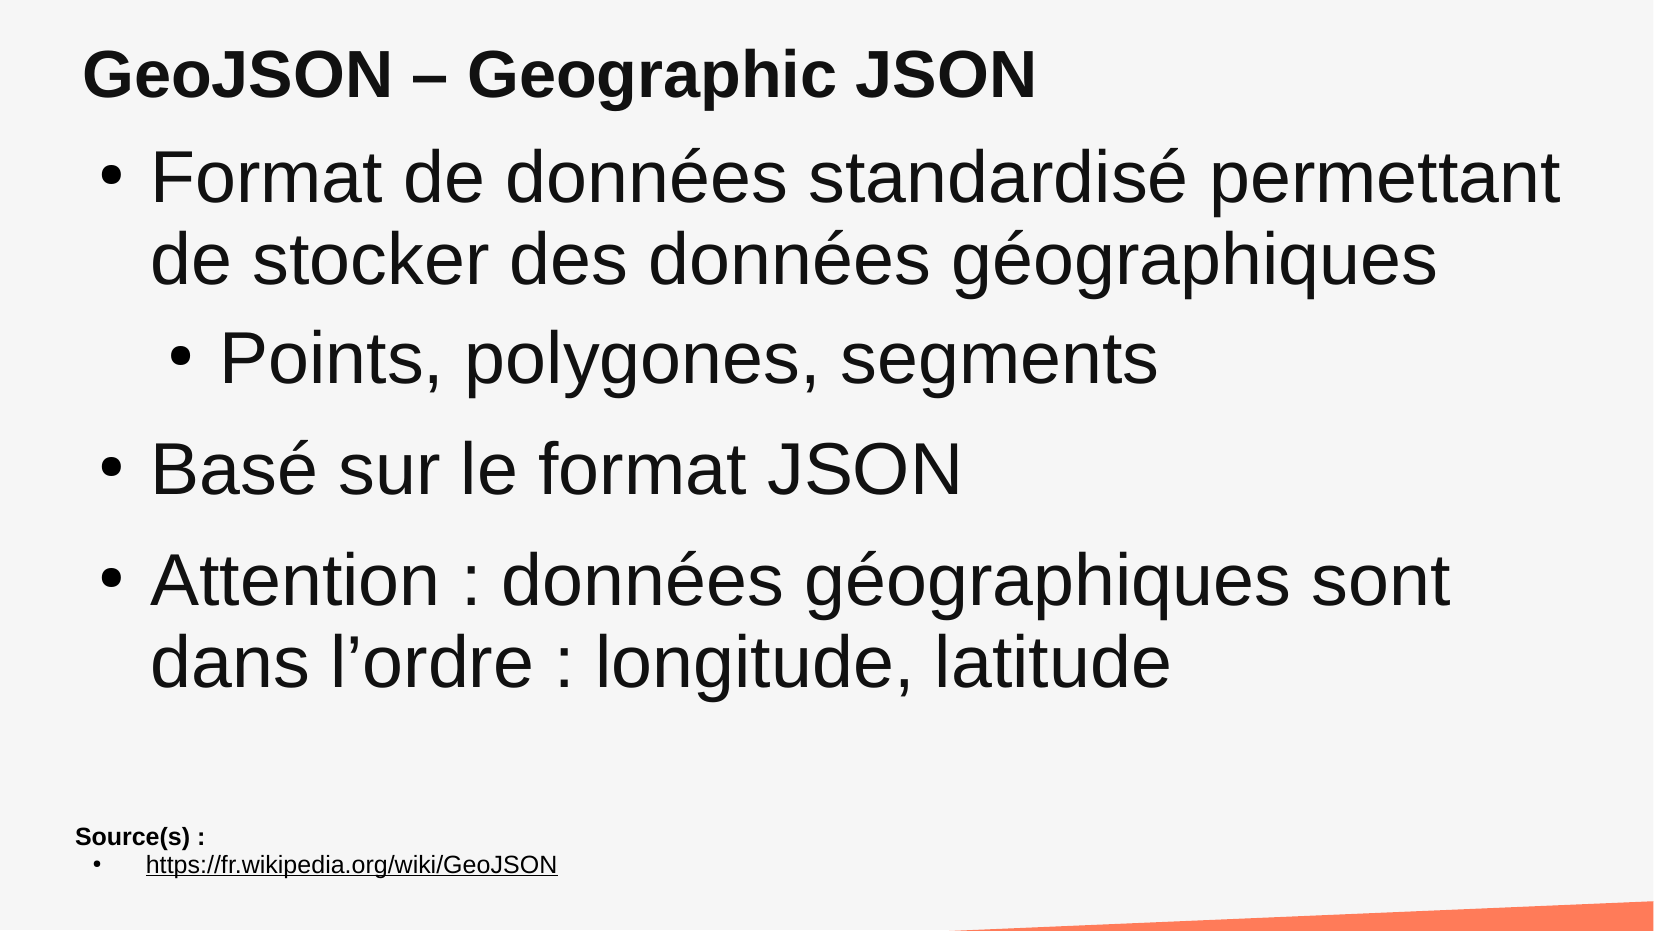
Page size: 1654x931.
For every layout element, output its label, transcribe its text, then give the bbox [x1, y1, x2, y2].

text_box Source(s) : https://fr.wikipedia.org/wiki/GeoJSON [60, 815, 1546, 929]
title GeoJSON – Geographic JSON [82, 37, 1571, 115]
list Format de données standardisé permettant de stocker des données géographiques Points, polygones, segments Basé sur le format JSON Attention : données géographiques sont dans l’ordre : longitude, latitude [80, 135, 1620, 709]
text_box [949, 901, 1654, 931]
